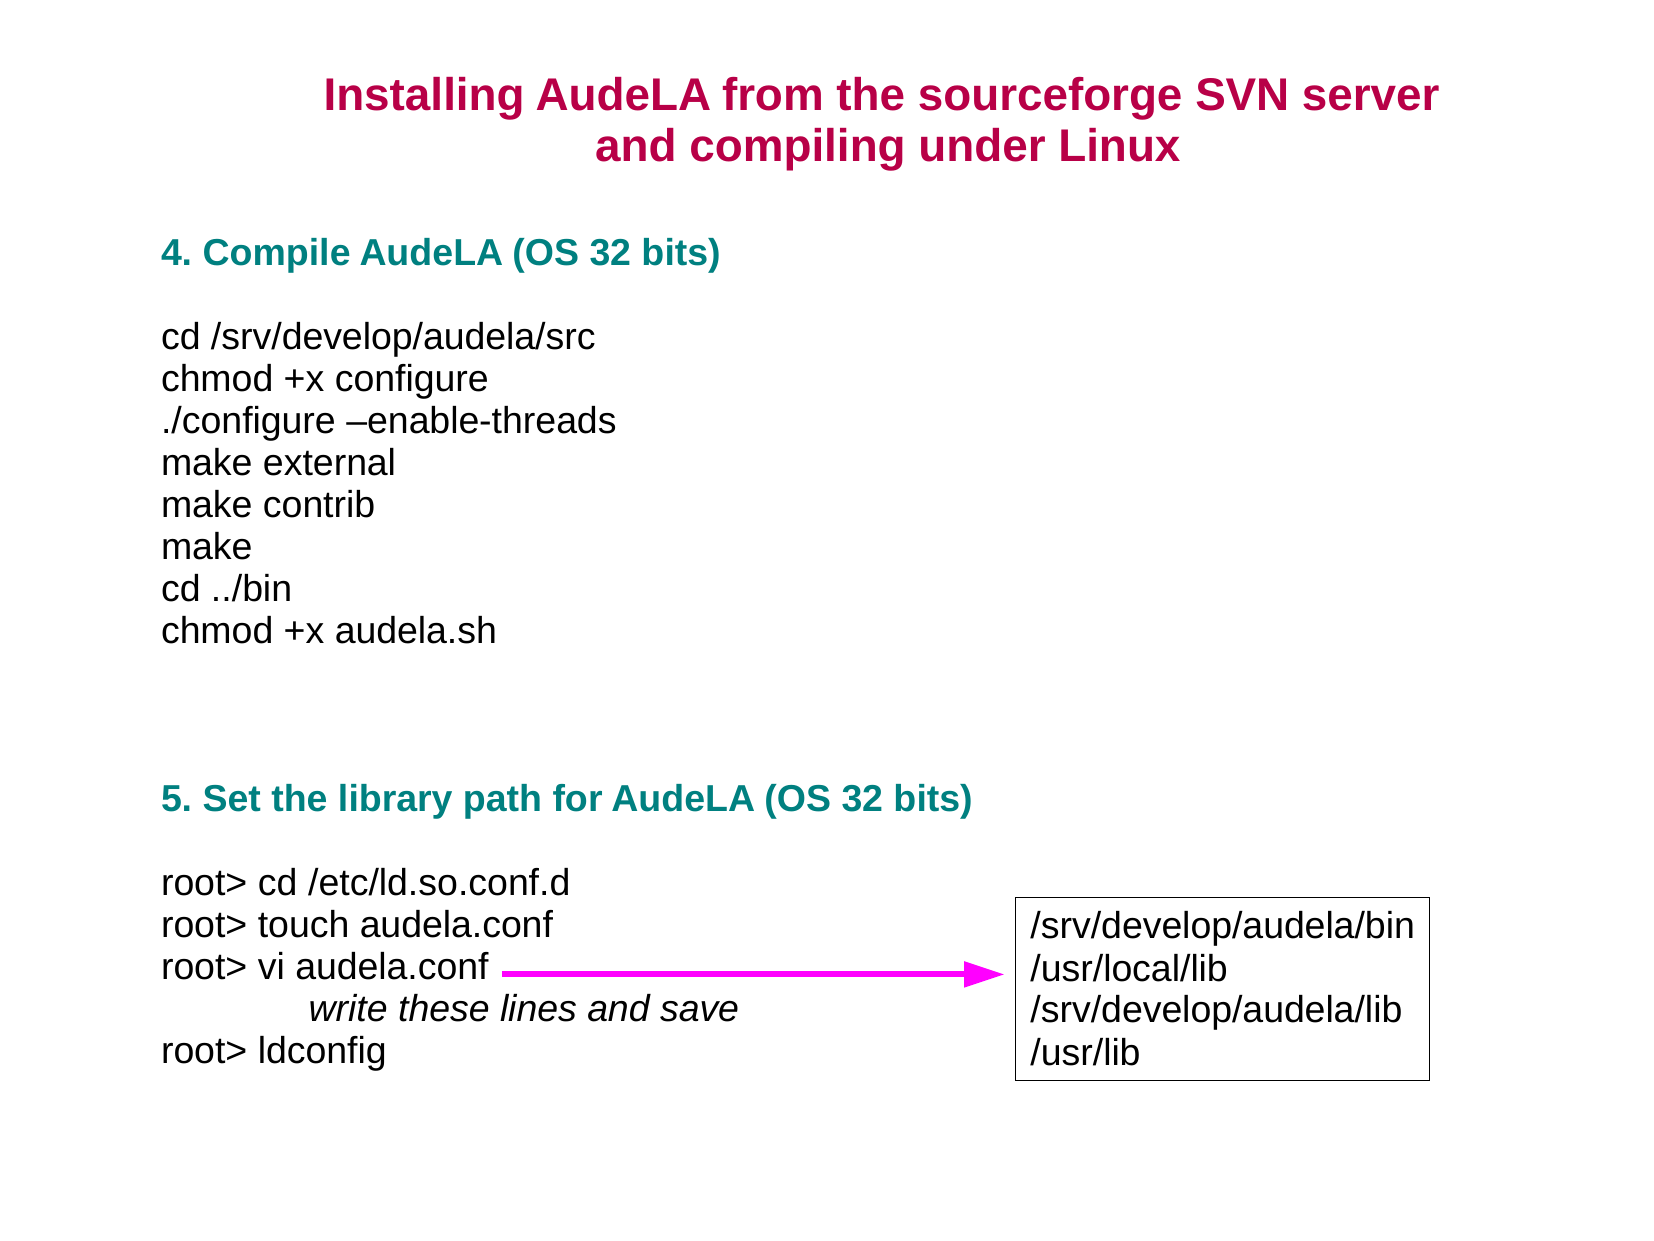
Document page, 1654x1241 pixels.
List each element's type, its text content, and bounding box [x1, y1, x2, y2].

text_box /srv/develop/audela/bin /usr/local/lib /srv/develop/audela/lib /usr/lib [1015, 897, 1430, 1081]
text_box Installing AudeLA from the sourceforge SVN server and compiling under Linux [308, 61, 1468, 181]
text_box 4. Compile AudeLA (OS 32 bits) cd /srv/develop/audela/src chmod +x configure ./configure –enable-threads make external make contrib make cd ../bin chmod +x audela.sh 5. Set the library path for AudeLA (OS 32 bits) root> cd /etc/ld.so.conf.d root> touch audela.conf root> vi audela.conf write these lines and save root> ldconfig [146, 224, 986, 1209]
